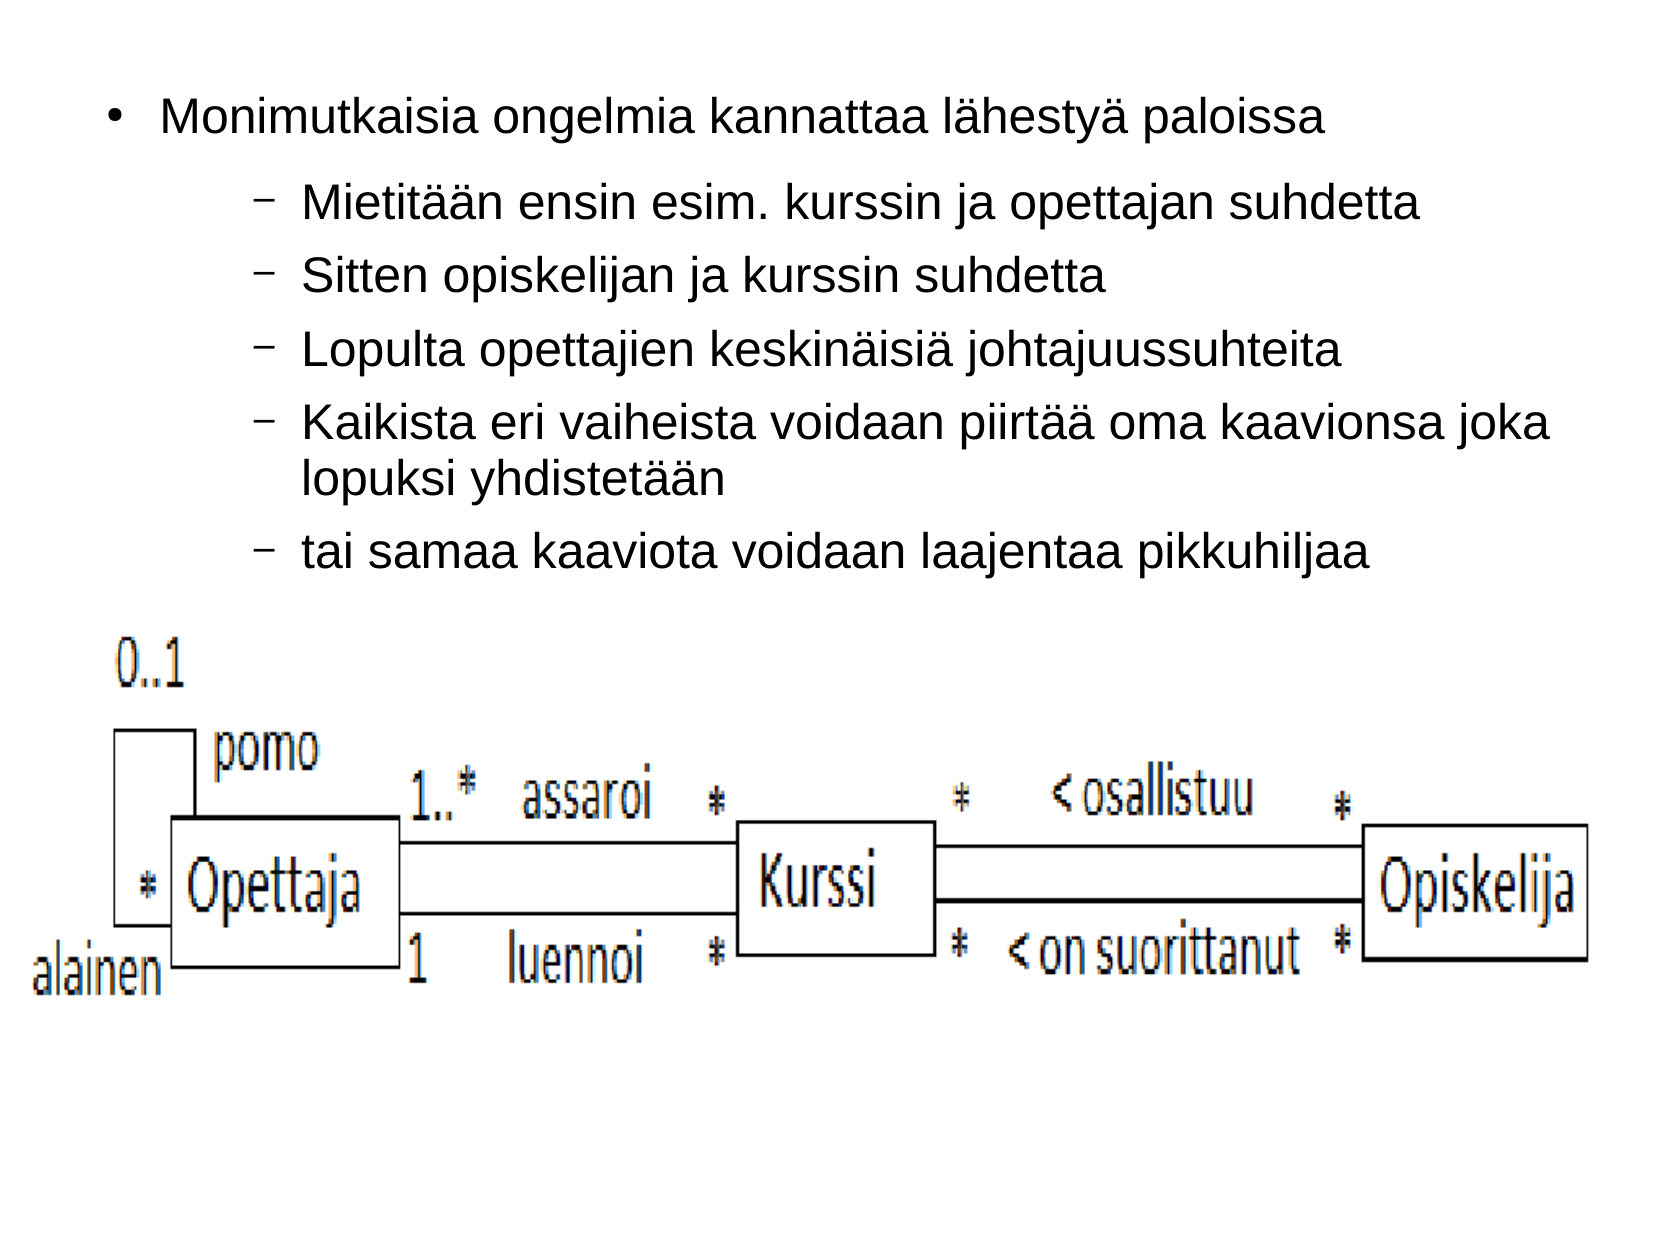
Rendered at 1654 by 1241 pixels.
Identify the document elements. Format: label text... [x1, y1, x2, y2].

list Monimutkaisia ongelmia kannattaa lähestyä paloissa Mietitään ensin esim. kurssin ja opettajan suhdetta Sitten opiskelijan ja kurssin suhdetta Lopulta opettajien keskinäisiä johtajuussuhteita Kaikista eri vaiheista voidaan piirtää oma kaavionsa joka lopuksi yhdistetään tai samaa kaaviota voidaan laajentaa pikkuhiljaa [88, 88, 1595, 620]
title [82, 56, 1571, 250]
picture [29, 620, 1595, 1004]
